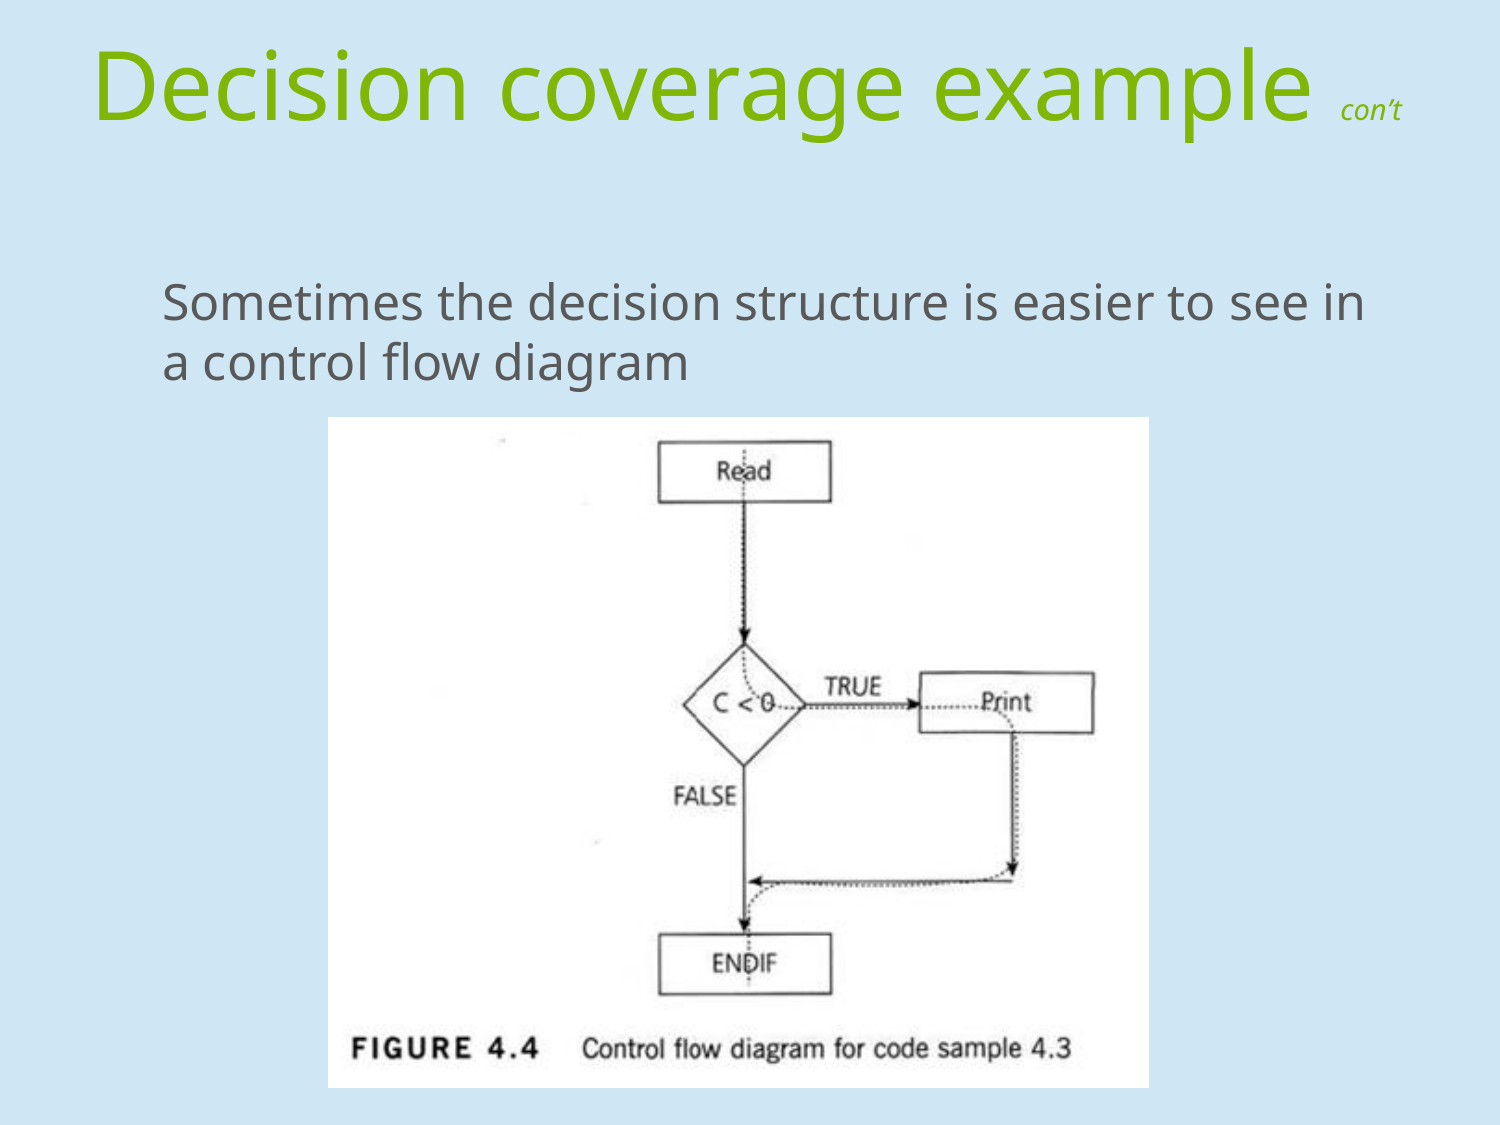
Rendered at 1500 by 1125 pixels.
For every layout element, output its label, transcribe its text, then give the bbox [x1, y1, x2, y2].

list Sometimes the decision structure is easier to see in a control flow diagram [90, 262, 1410, 975]
picture [328, 417, 1149, 1088]
title Decision coverage example con’t [26, 17, 1466, 237]
